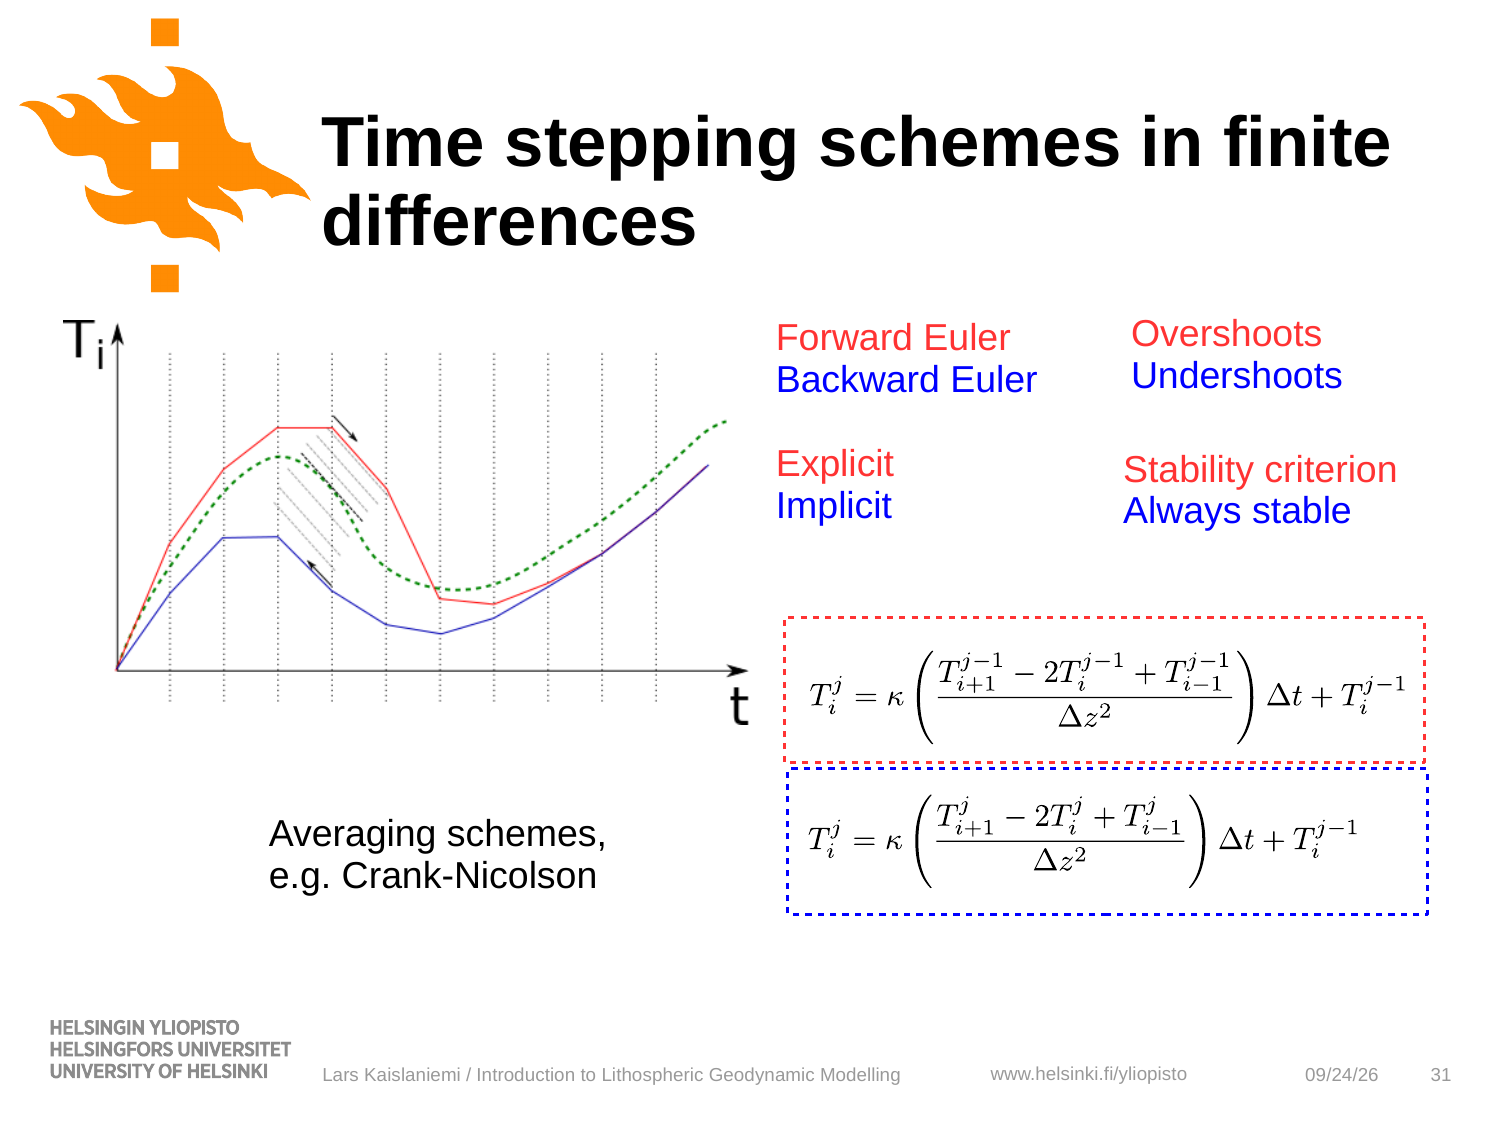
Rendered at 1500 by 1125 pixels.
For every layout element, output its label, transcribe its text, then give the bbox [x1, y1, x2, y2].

text_box [807, 794, 1359, 889]
text_box [809, 650, 1407, 745]
text_box Stability criterion Always stable [1108, 440, 1413, 540]
text_box Overshoots Undershoots [1116, 304, 1358, 404]
text_box Averaging schemes, e.g. Crank-Nicolson [254, 805, 633, 905]
title Time stepping schemes in finite differences [321, 87, 1447, 276]
picture [0, 0, 337, 318]
picture [32, 1001, 309, 1096]
picture [63, 320, 750, 725]
text_box Forward Euler Backward Euler Explicit Implicit [761, 309, 1053, 535]
